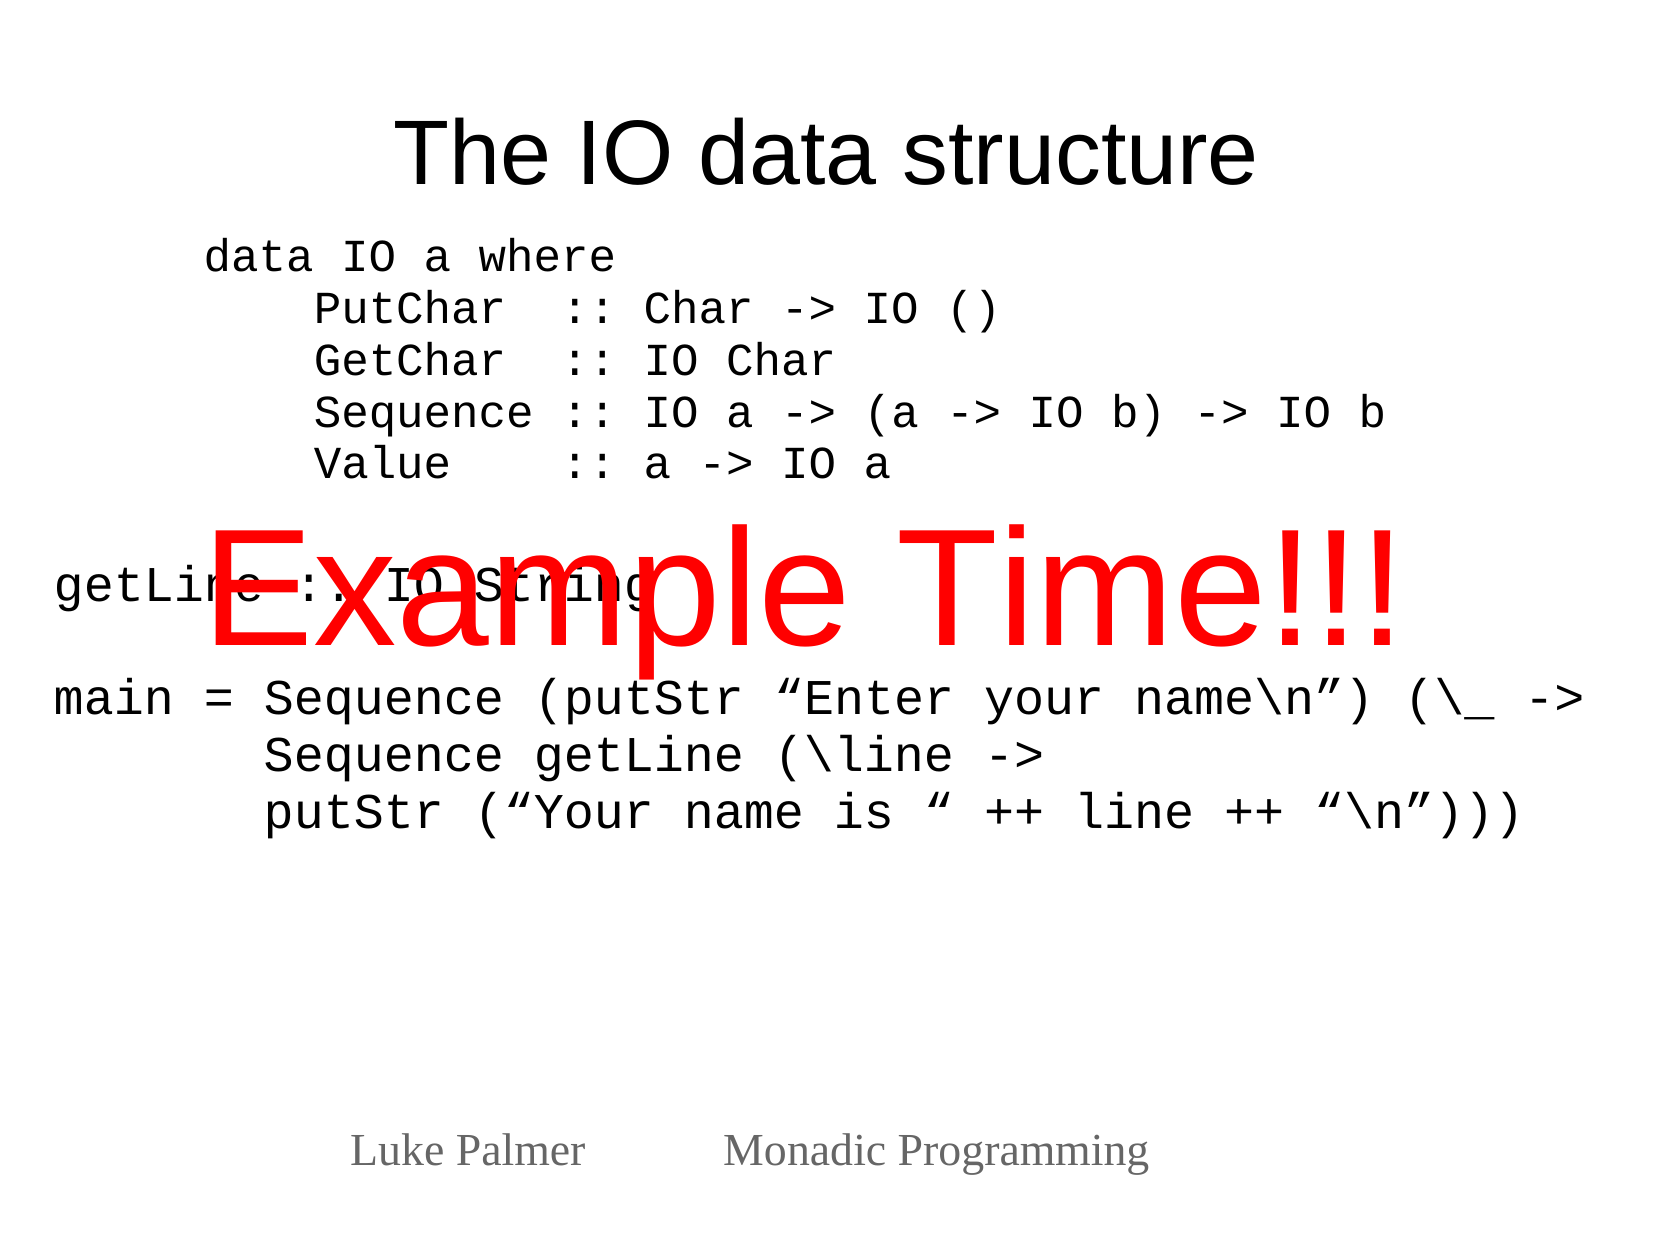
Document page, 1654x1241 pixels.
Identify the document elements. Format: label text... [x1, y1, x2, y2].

text_box data IO a where PutChar :: Char -> IO () GetChar :: IO Char Sequence :: IO a -> (a -> IO b) -> IO b Value :: a -> IO a [187, 225, 1426, 487]
text_box Example Time!!! [187, 487, 1501, 689]
title The IO data structure [82, 49, 1571, 257]
text_box getLine :: IO String main = Sequence (putStr “Enter your name\n”) (\_ -> Sequence getLine (\line -> putStr (“Your name is “ ++ line ++ “\n”))) [37, 550, 1613, 853]
